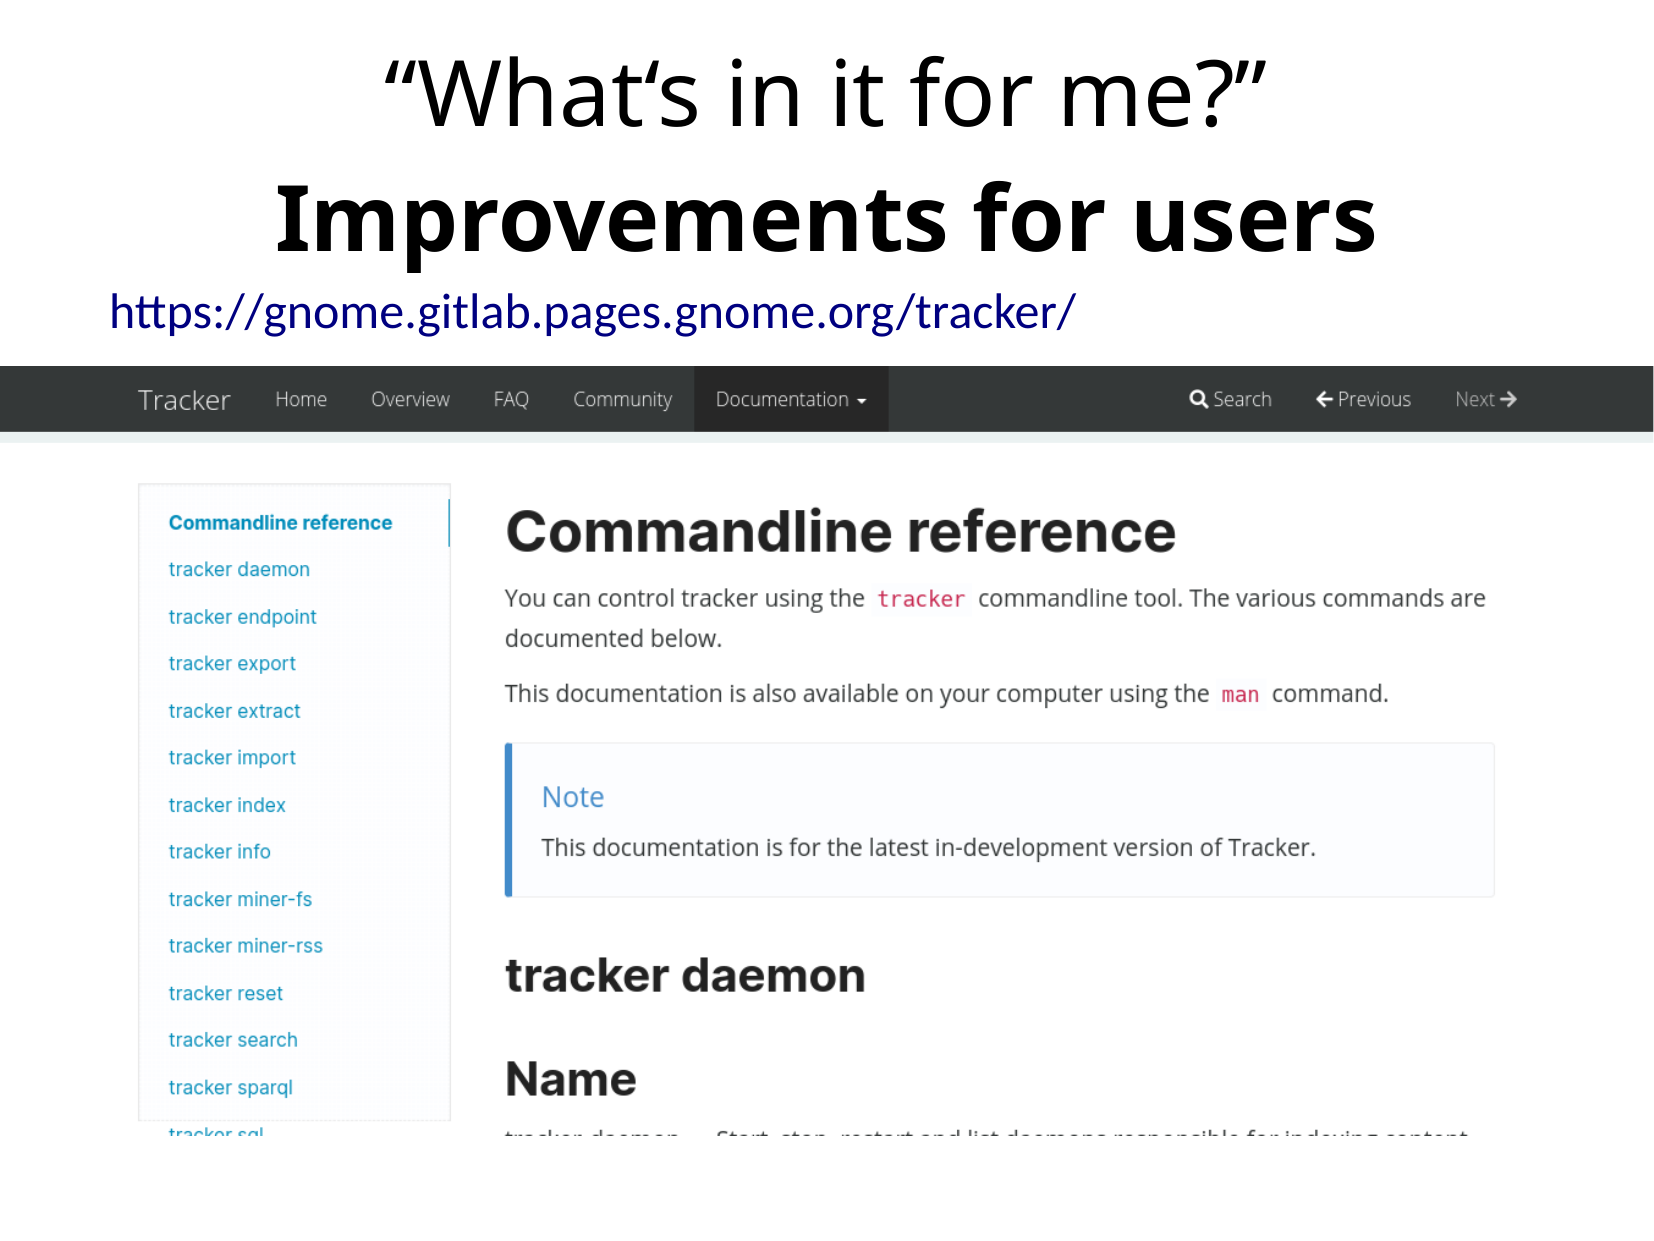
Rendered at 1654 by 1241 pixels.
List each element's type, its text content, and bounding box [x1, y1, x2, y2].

title “What‘s in it for me?” Improvements for users [82, 42, 1571, 264]
picture [0, 366, 1654, 1136]
text_box https://gnome.gitlab.pages.gnome.org/tracker/ [94, 283, 1214, 354]
